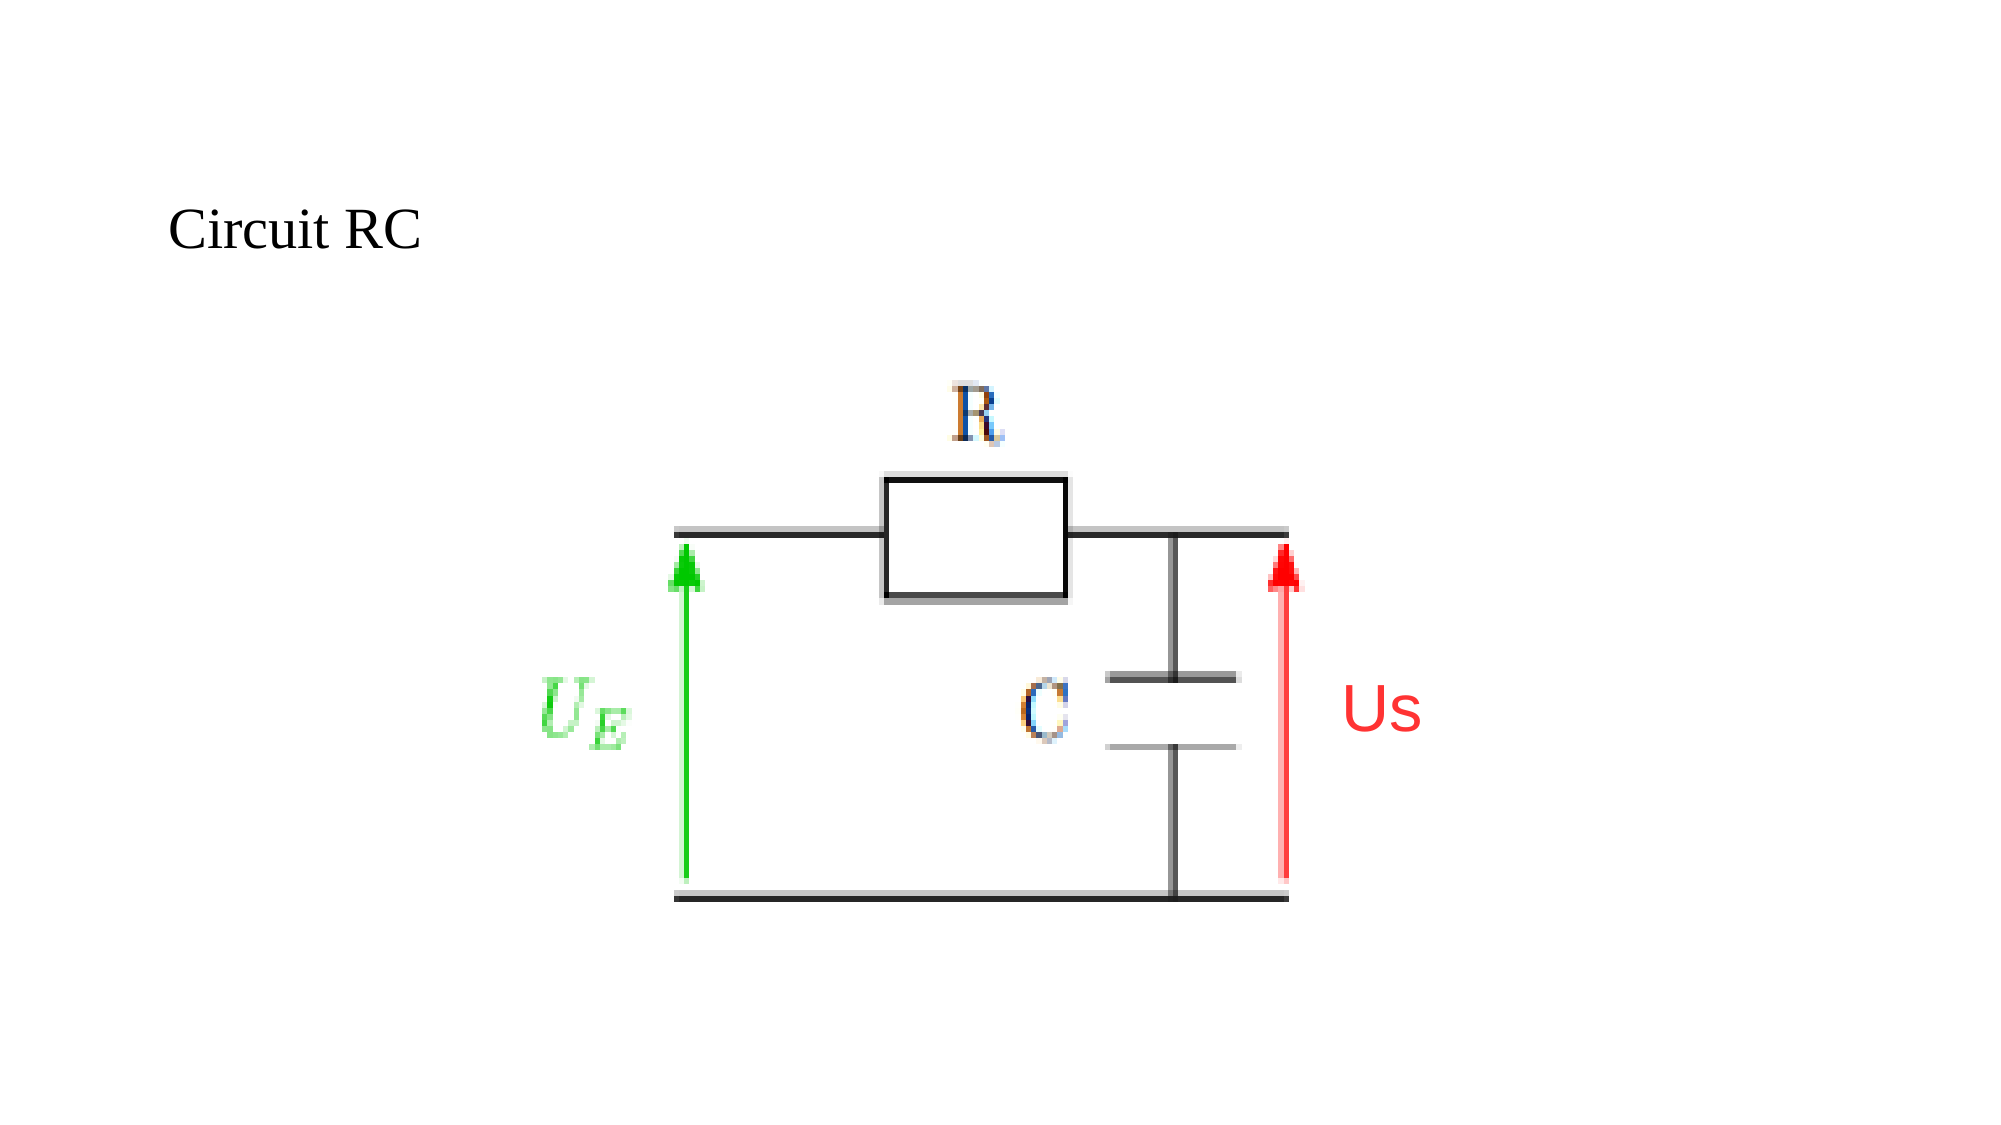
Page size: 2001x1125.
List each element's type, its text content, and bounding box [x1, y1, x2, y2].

picture [448, 247, 1547, 957]
text_box Circuit RC [153, 188, 485, 270]
text_box Us [1322, 614, 1441, 804]
